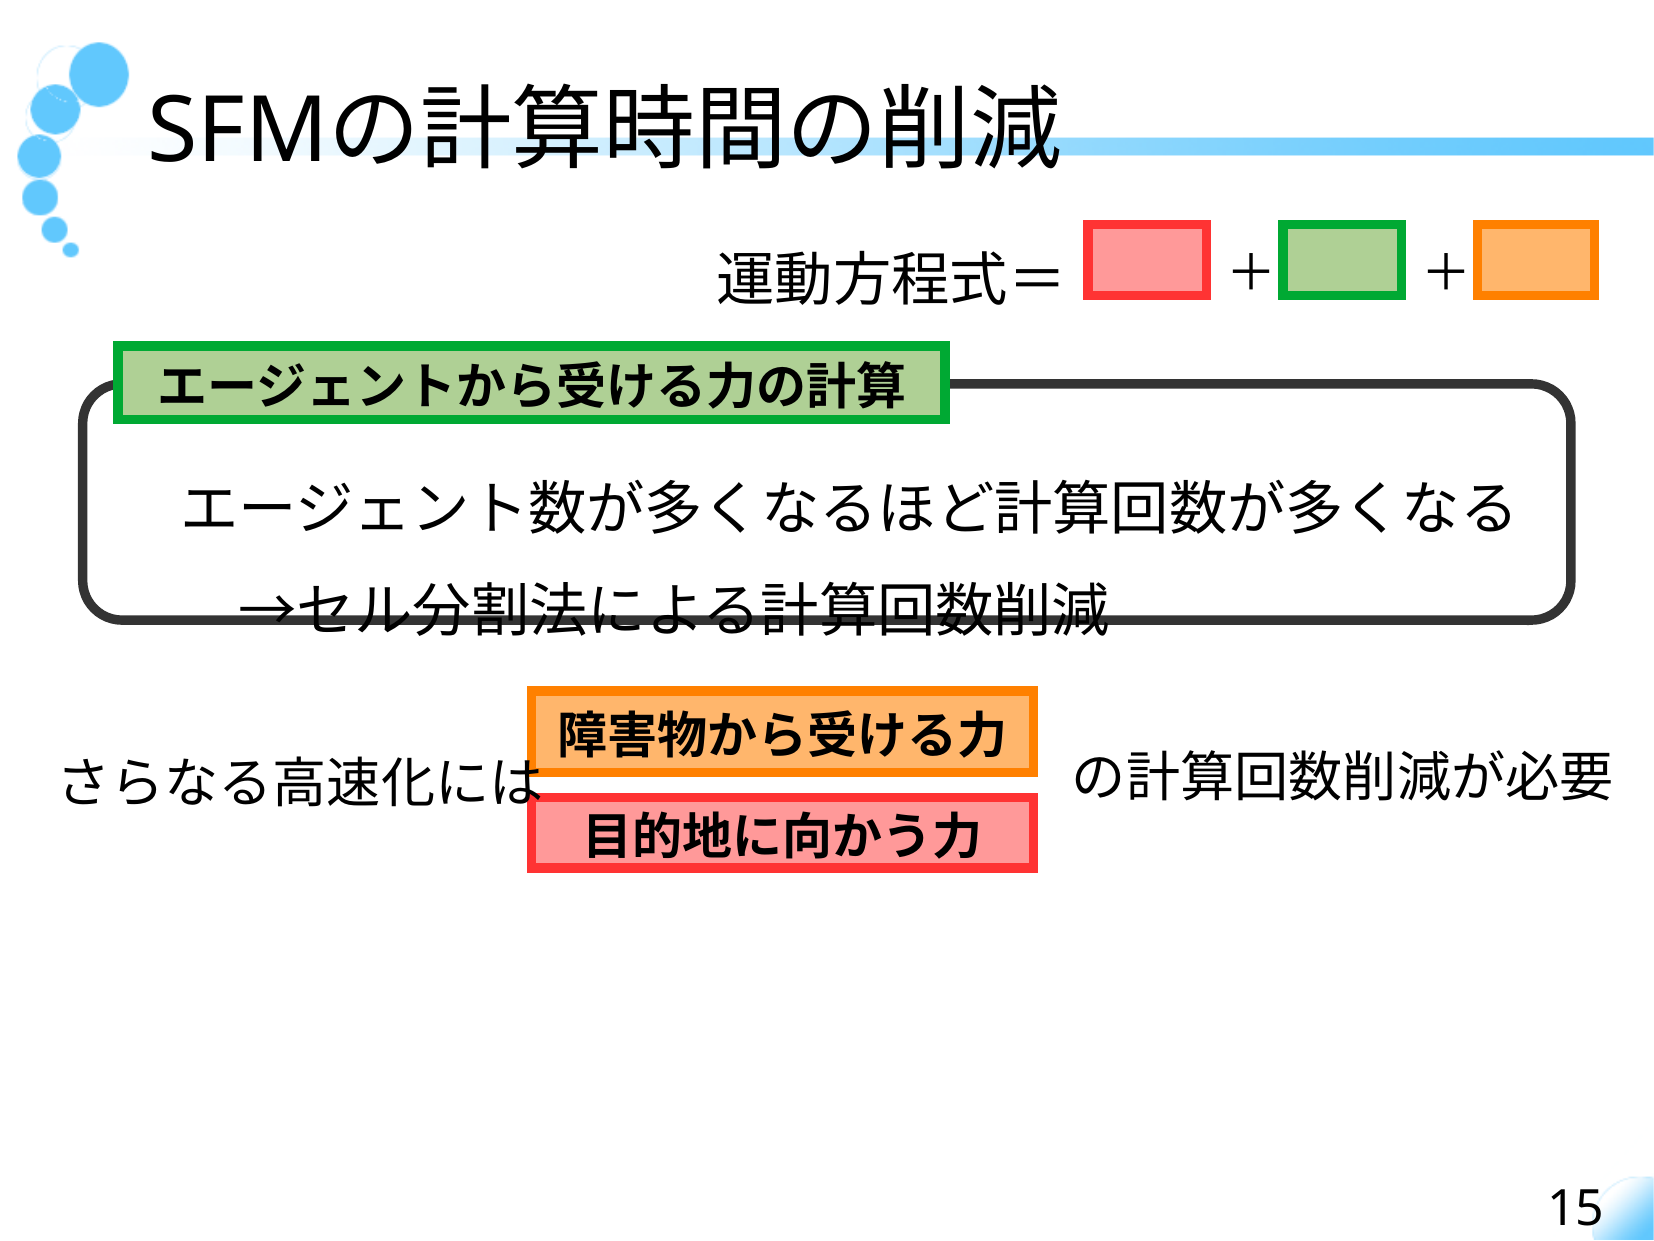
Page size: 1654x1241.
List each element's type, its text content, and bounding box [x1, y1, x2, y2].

text_box の計算回数削減が必要 [1057, 726, 1654, 875]
text_box [1477, 490, 1495, 505]
text_box 障害物から受ける力 [531, 690, 1034, 773]
text_box [1481, 519, 1494, 527]
text_box ＋ [1406, 225, 1467, 295]
text_box [82, 383, 1571, 621]
text_box 目的地に向かう力 [603, 797, 1034, 869]
text_box さらなる高速化には [41, 732, 603, 1026]
text_box [1282, 224, 1402, 296]
text_box [1477, 224, 1595, 296]
text_box エージェント数が多くなるほど計算回数が多くなる →セル分割法による計算回数削減 [165, 454, 1477, 621]
picture [0, 0, 1654, 1240]
text_box 運動方程式＝ [702, 225, 1123, 299]
text_box ＋ [1212, 225, 1272, 295]
text_box エージェントから受ける力の計算 [118, 346, 945, 420]
title SFMの計算時間の削減 [147, 55, 1636, 266]
text_box [1477, 506, 1505, 526]
text_box [1087, 224, 1207, 296]
